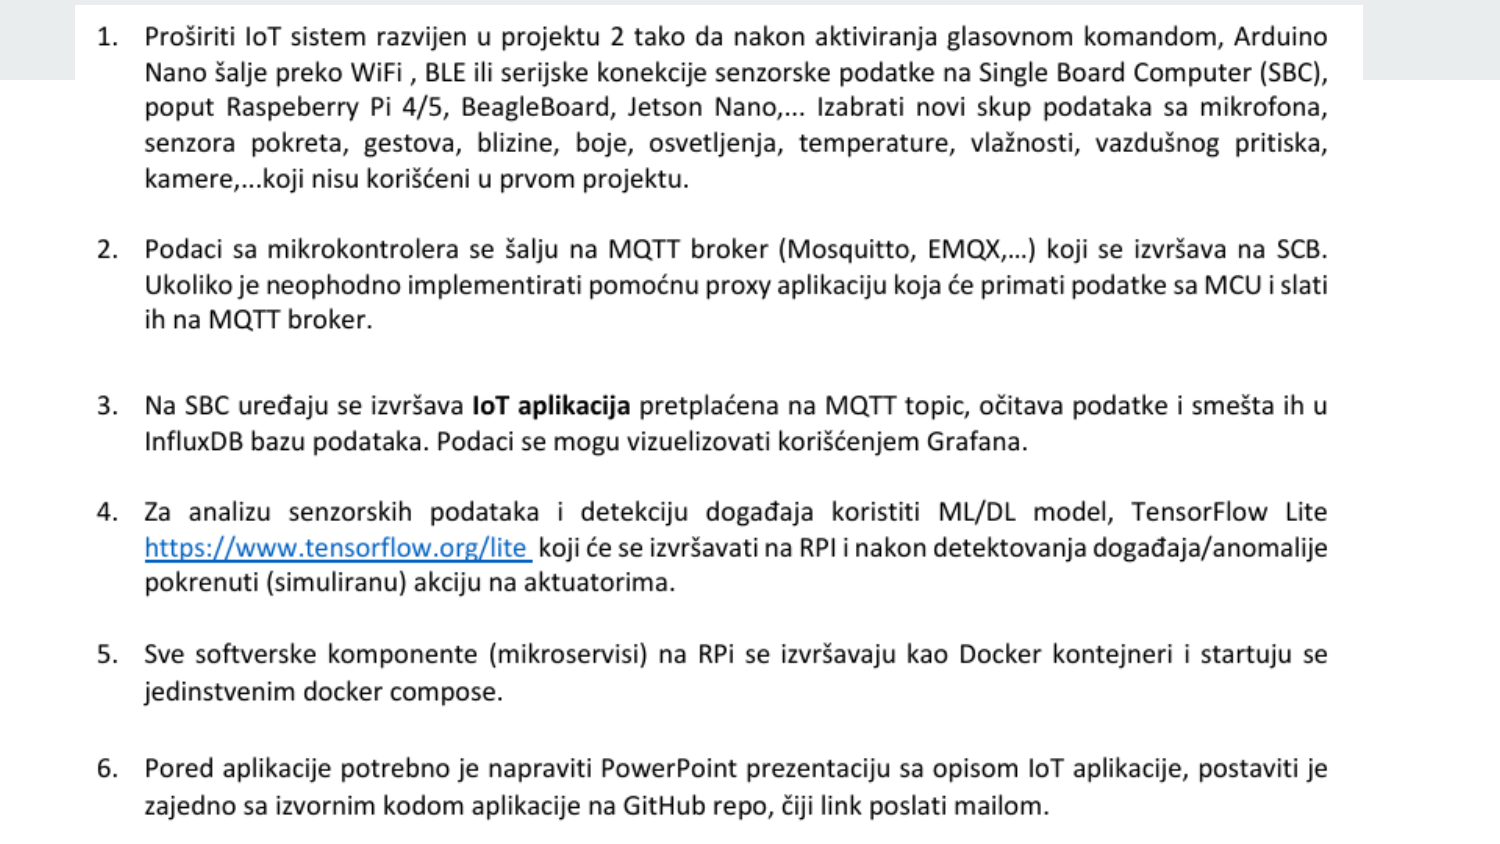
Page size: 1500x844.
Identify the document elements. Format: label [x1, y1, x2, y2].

picture [75, 5, 1363, 843]
